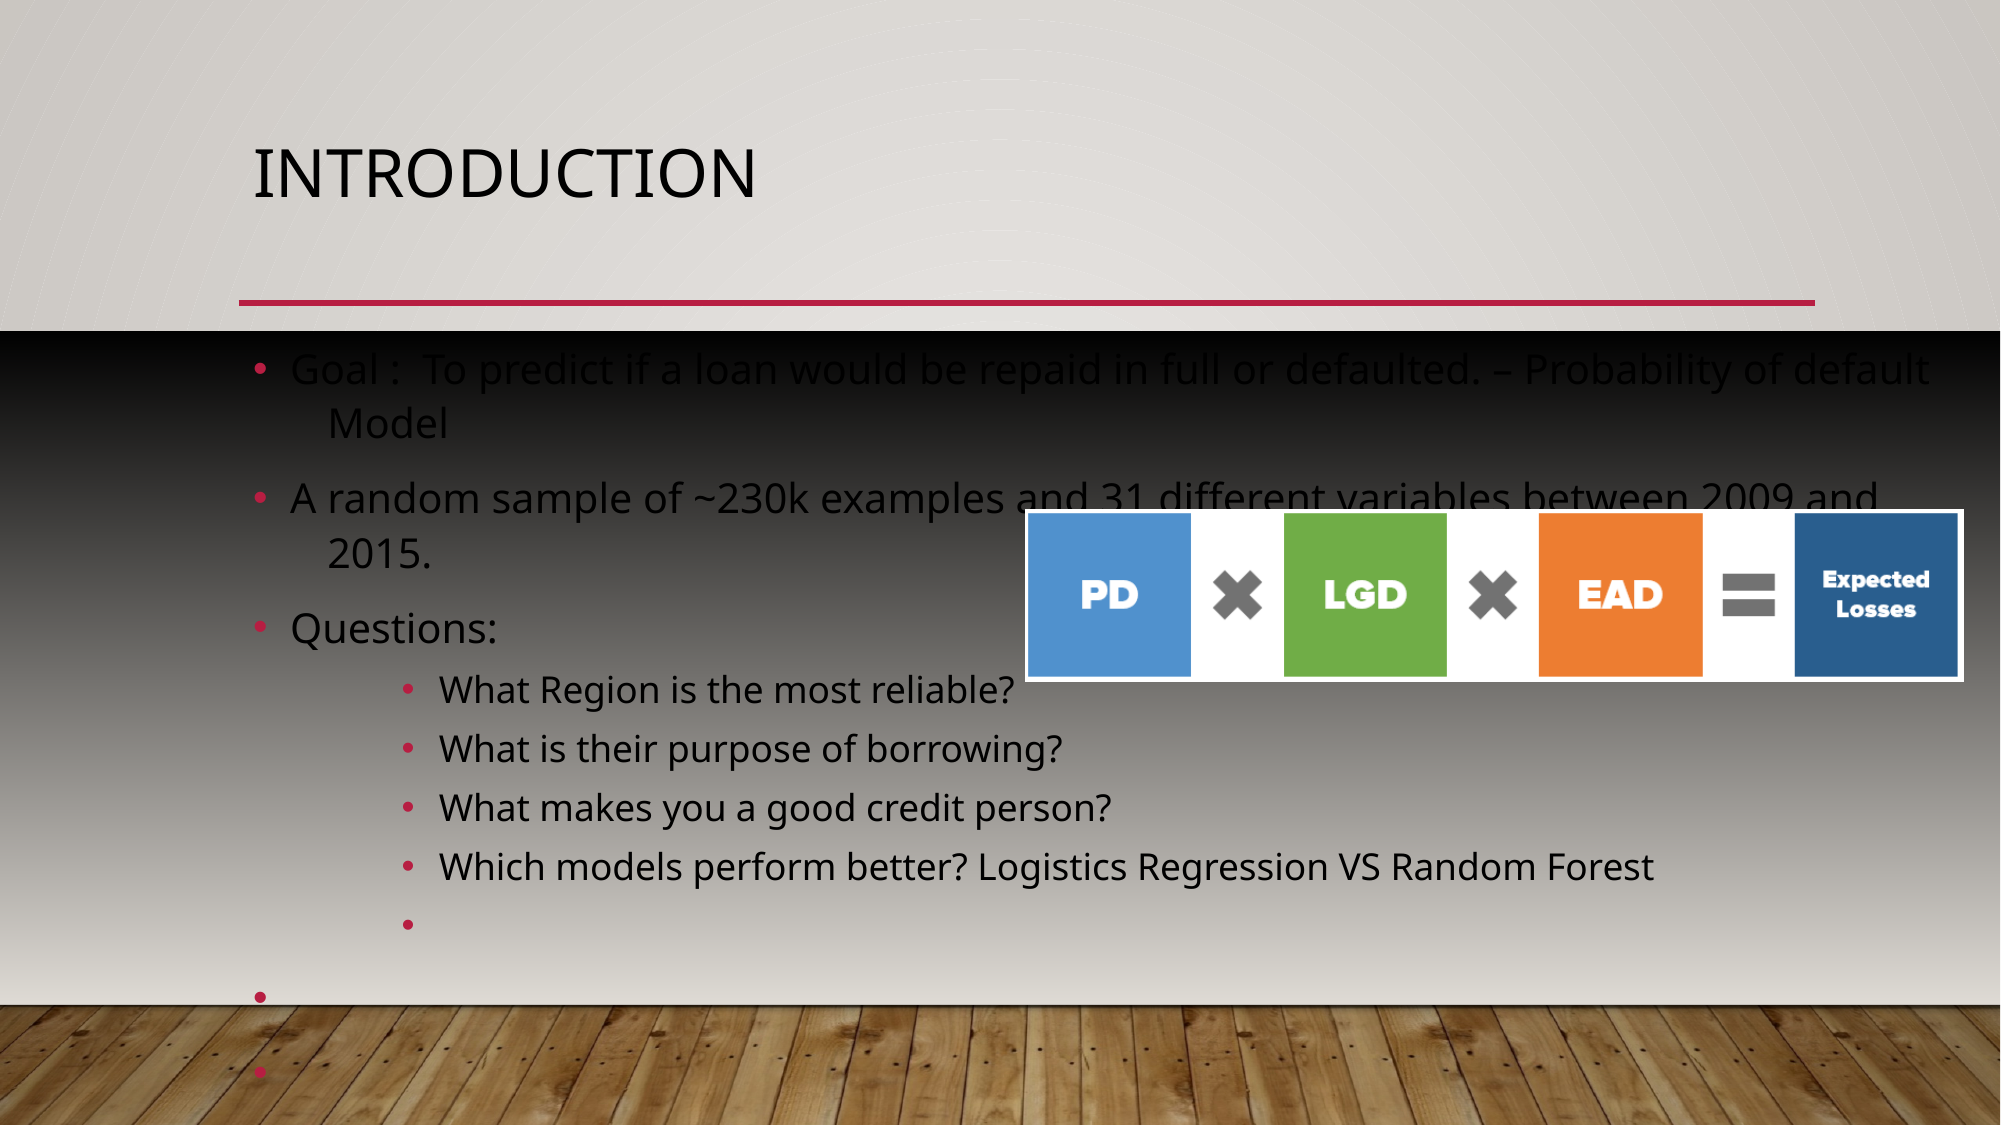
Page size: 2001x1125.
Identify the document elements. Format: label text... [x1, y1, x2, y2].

list Goal : To predict if a loan would be repaid in full or defaulted. – Probability of default Model A random sample of ~230k examples and 31 different variables between 2009 and 2015. Questions: What Region is the most reliable? What is their purpose of borrowing? What makes you a good credit person? Which models perform better? Logistics Regression VS Random Forest [238, 330, 1949, 897]
title Introduction [238, 131, 1814, 305]
picture [1025, 509, 1964, 682]
